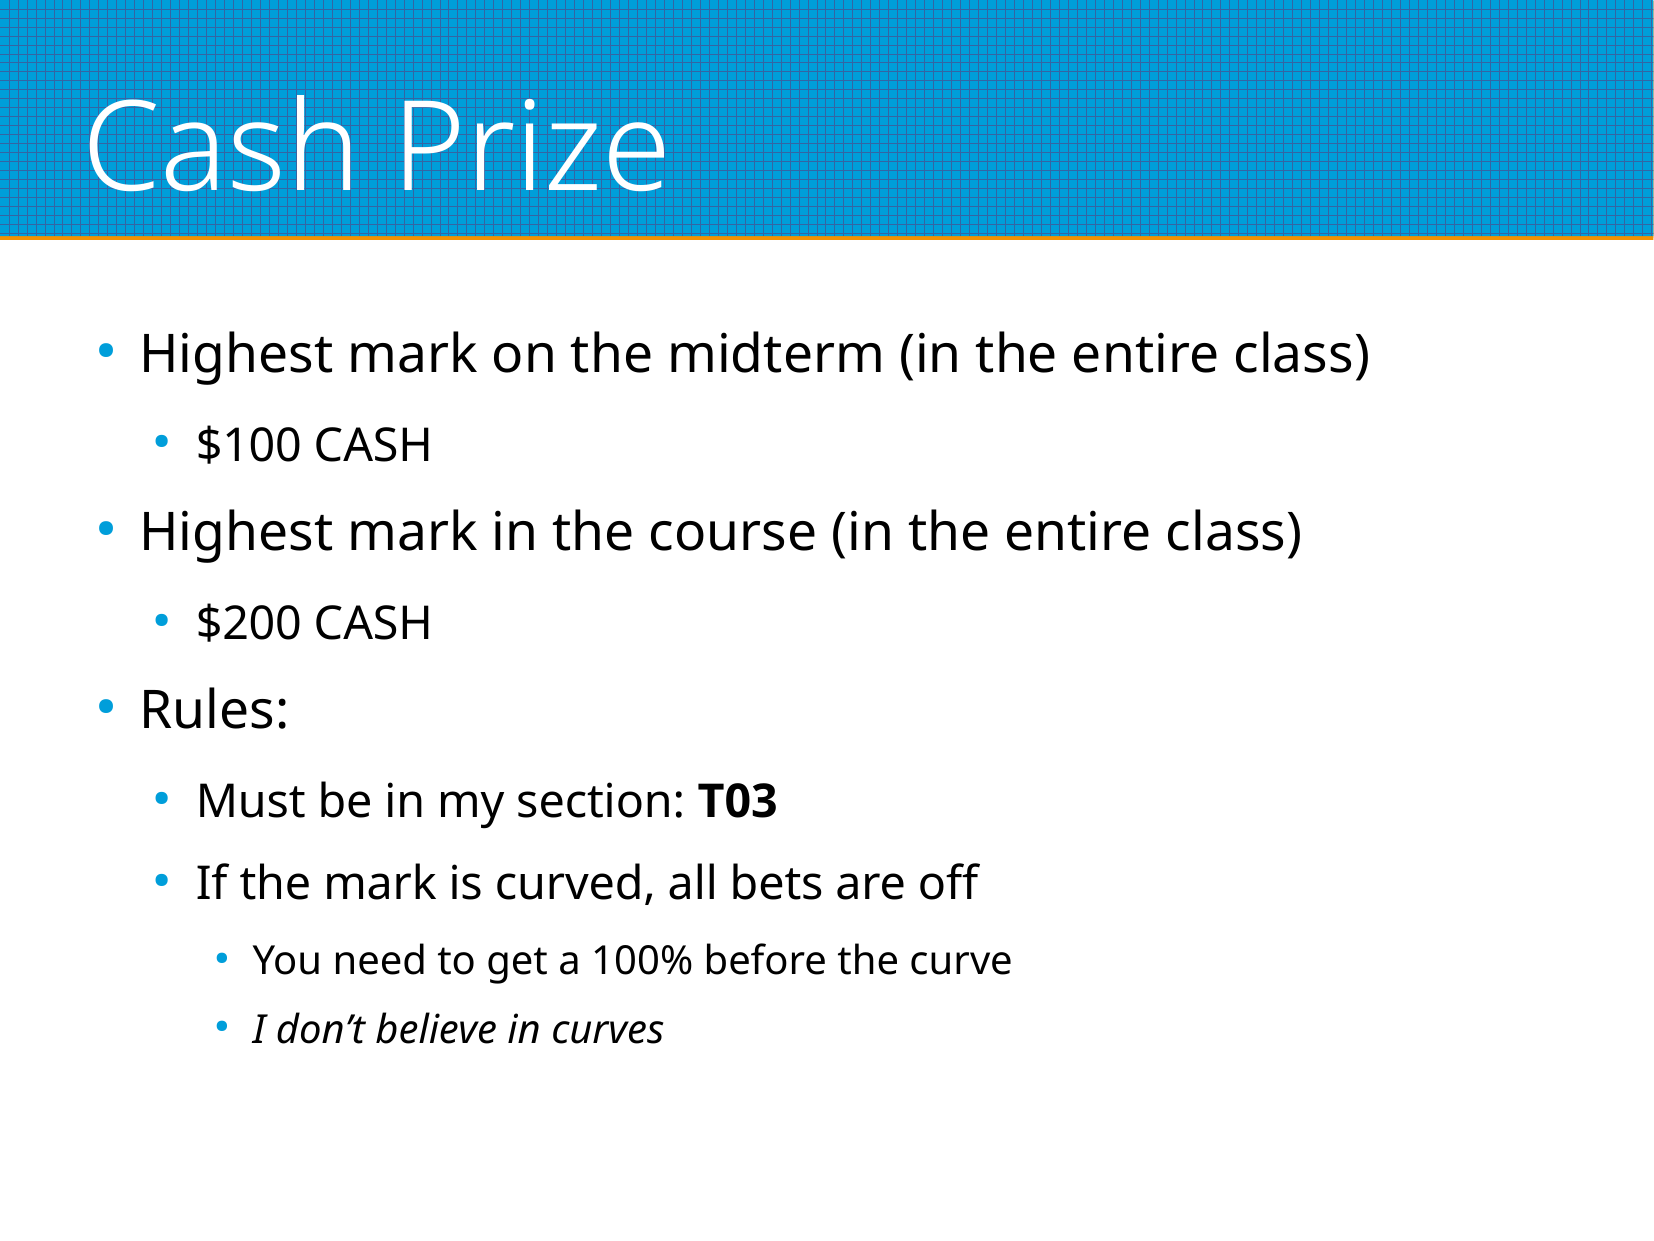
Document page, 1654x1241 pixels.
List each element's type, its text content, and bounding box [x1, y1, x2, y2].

list Highest mark on the midterm (in the entire class) $100 CASH Highest mark in the course (in the entire class) $200 CASH Rules: Must be in my section: T03 If the mark is curved, all bets are off You need to get a 100% before the curve I don’t believe in curves [82, 314, 1563, 1063]
title Cash Prize [82, 19, 1571, 227]
